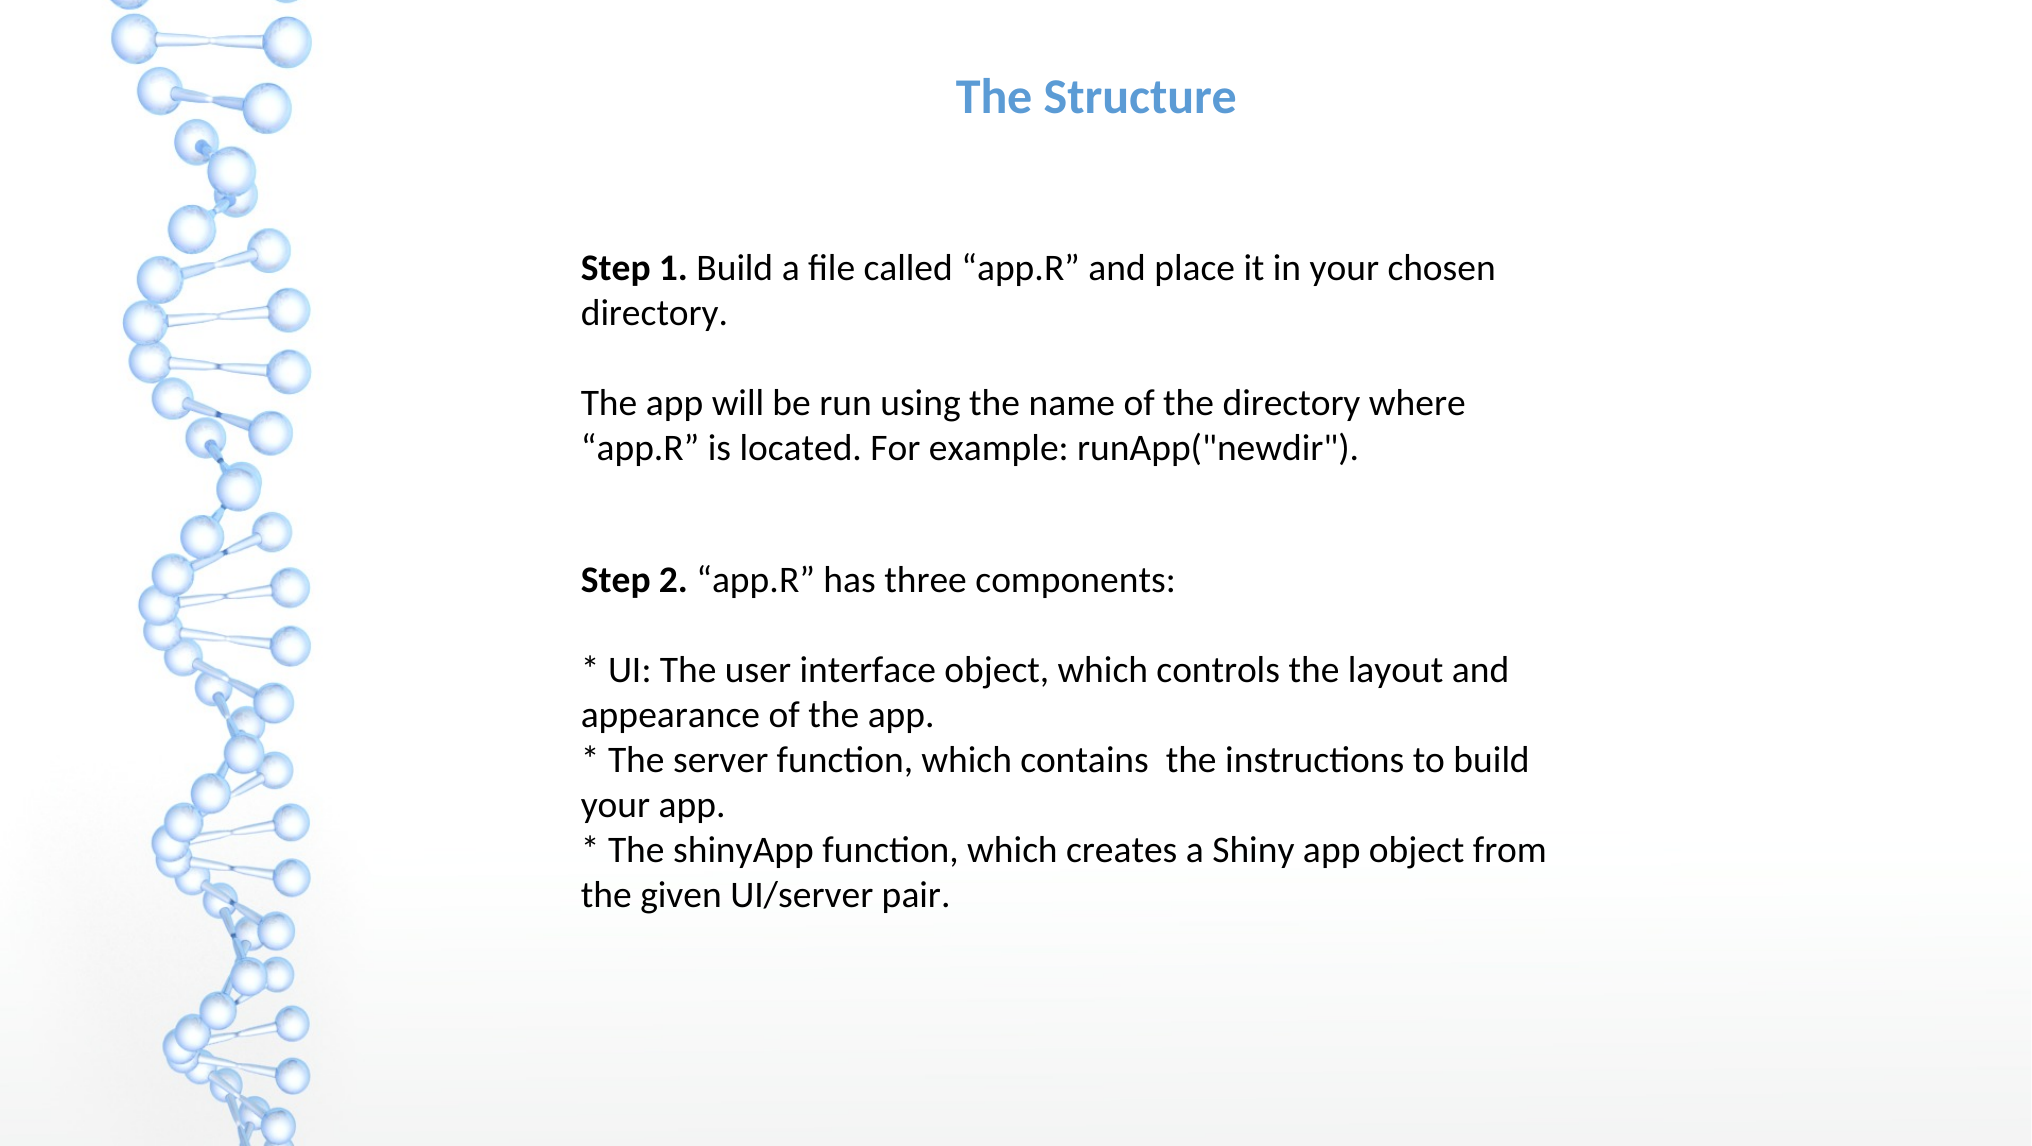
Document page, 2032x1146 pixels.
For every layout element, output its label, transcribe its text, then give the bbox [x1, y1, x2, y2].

text_box Step 2. “app.R” has three components: * UI: The user interface object, which controls the layout and appearance of the app. * The server function, which contains the instructions to build your app. * The shinyApp function, which creates a Shiny app object from the given UI/server pair. [566, 548, 1581, 923]
text_box Step 1. Build a file called “app.R” and place it in your chosen directory. The app will be run using the name of the directory where “app.R” is located. For example: runApp("newdir"). [565, 235, 1541, 478]
text_box The Structure [940, 55, 1261, 132]
